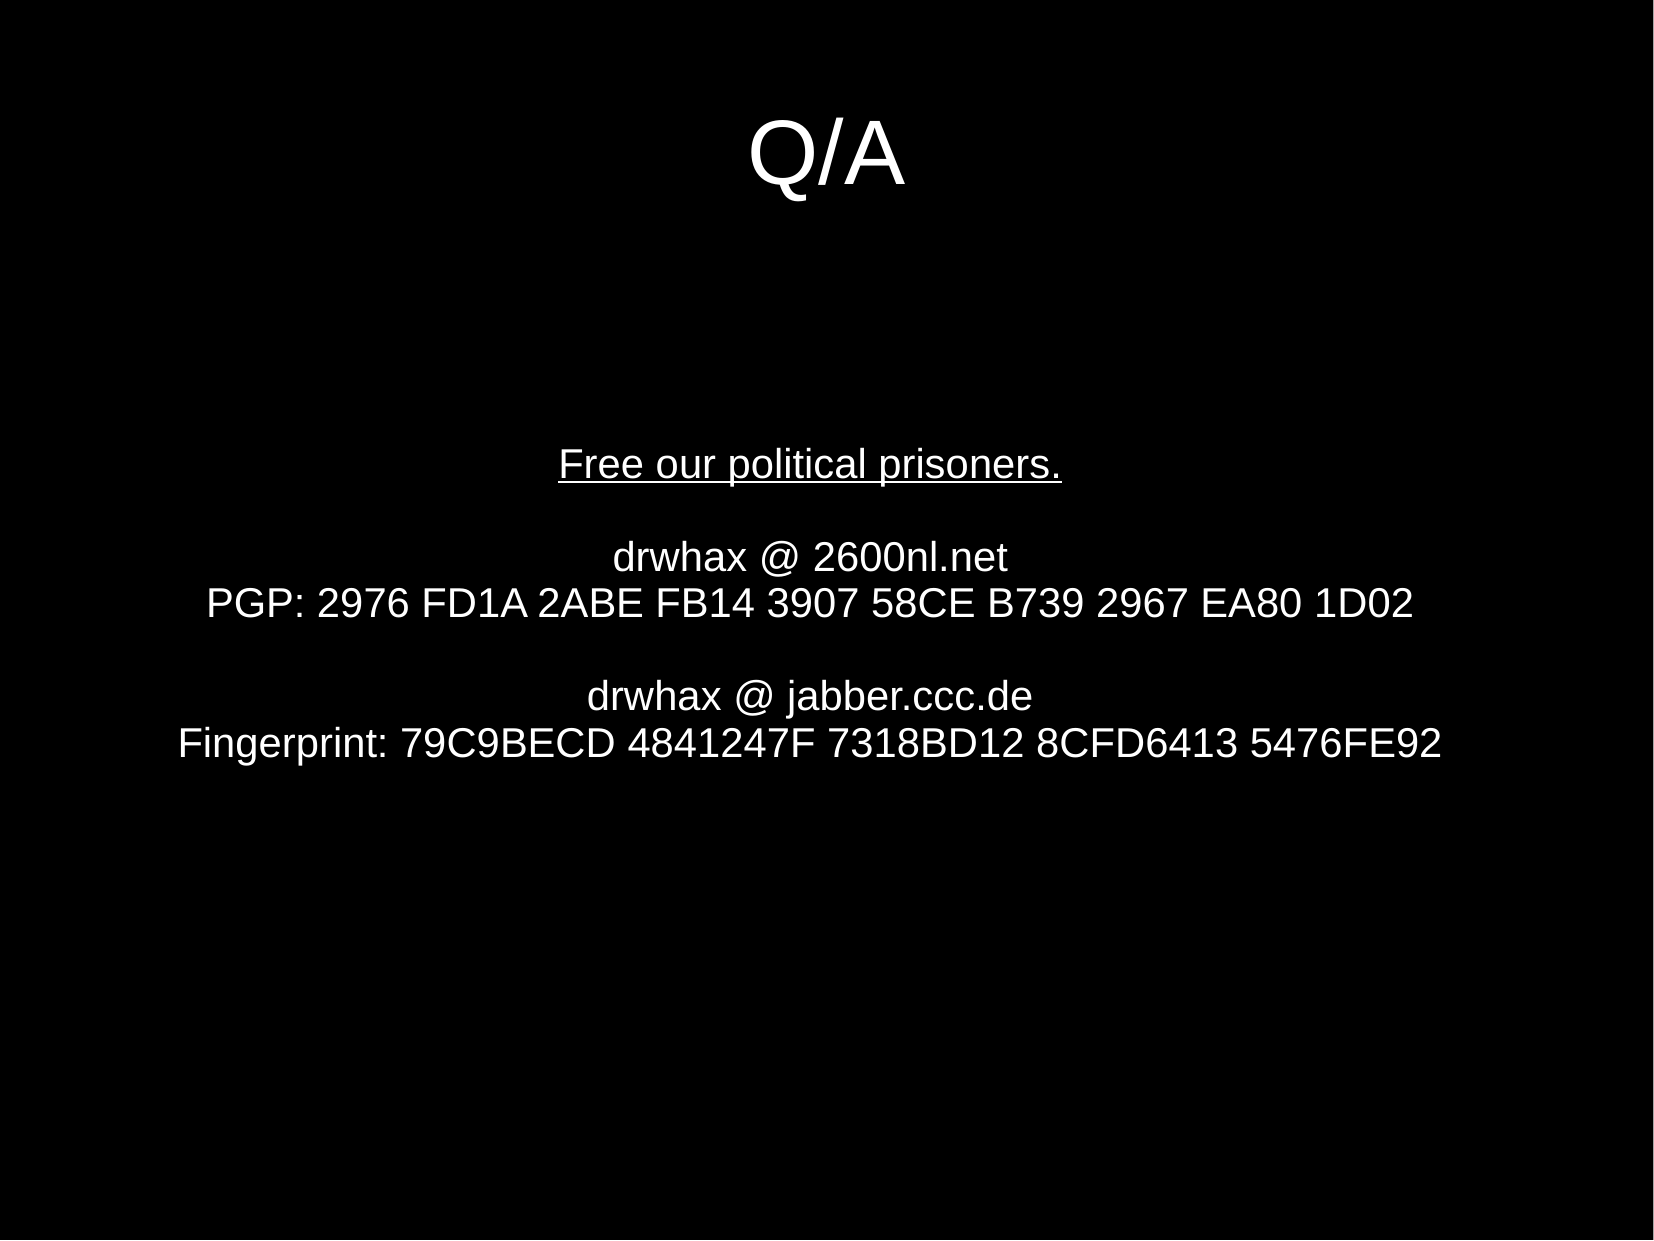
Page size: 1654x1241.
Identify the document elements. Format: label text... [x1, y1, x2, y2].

title Q/A [82, 49, 1571, 257]
subtitle Free our political prisoners. drwhax @ 2600nl.net PGP: 2976 FD1A 2ABE FB14 3907 58CE B739 2967 EA80 1D02 drwhax @ jabber.ccc.de Fingerprint: 79C9BECD 4841247F 7318BD12 8CFD6413 5476FE92 [82, 290, 1538, 1010]
